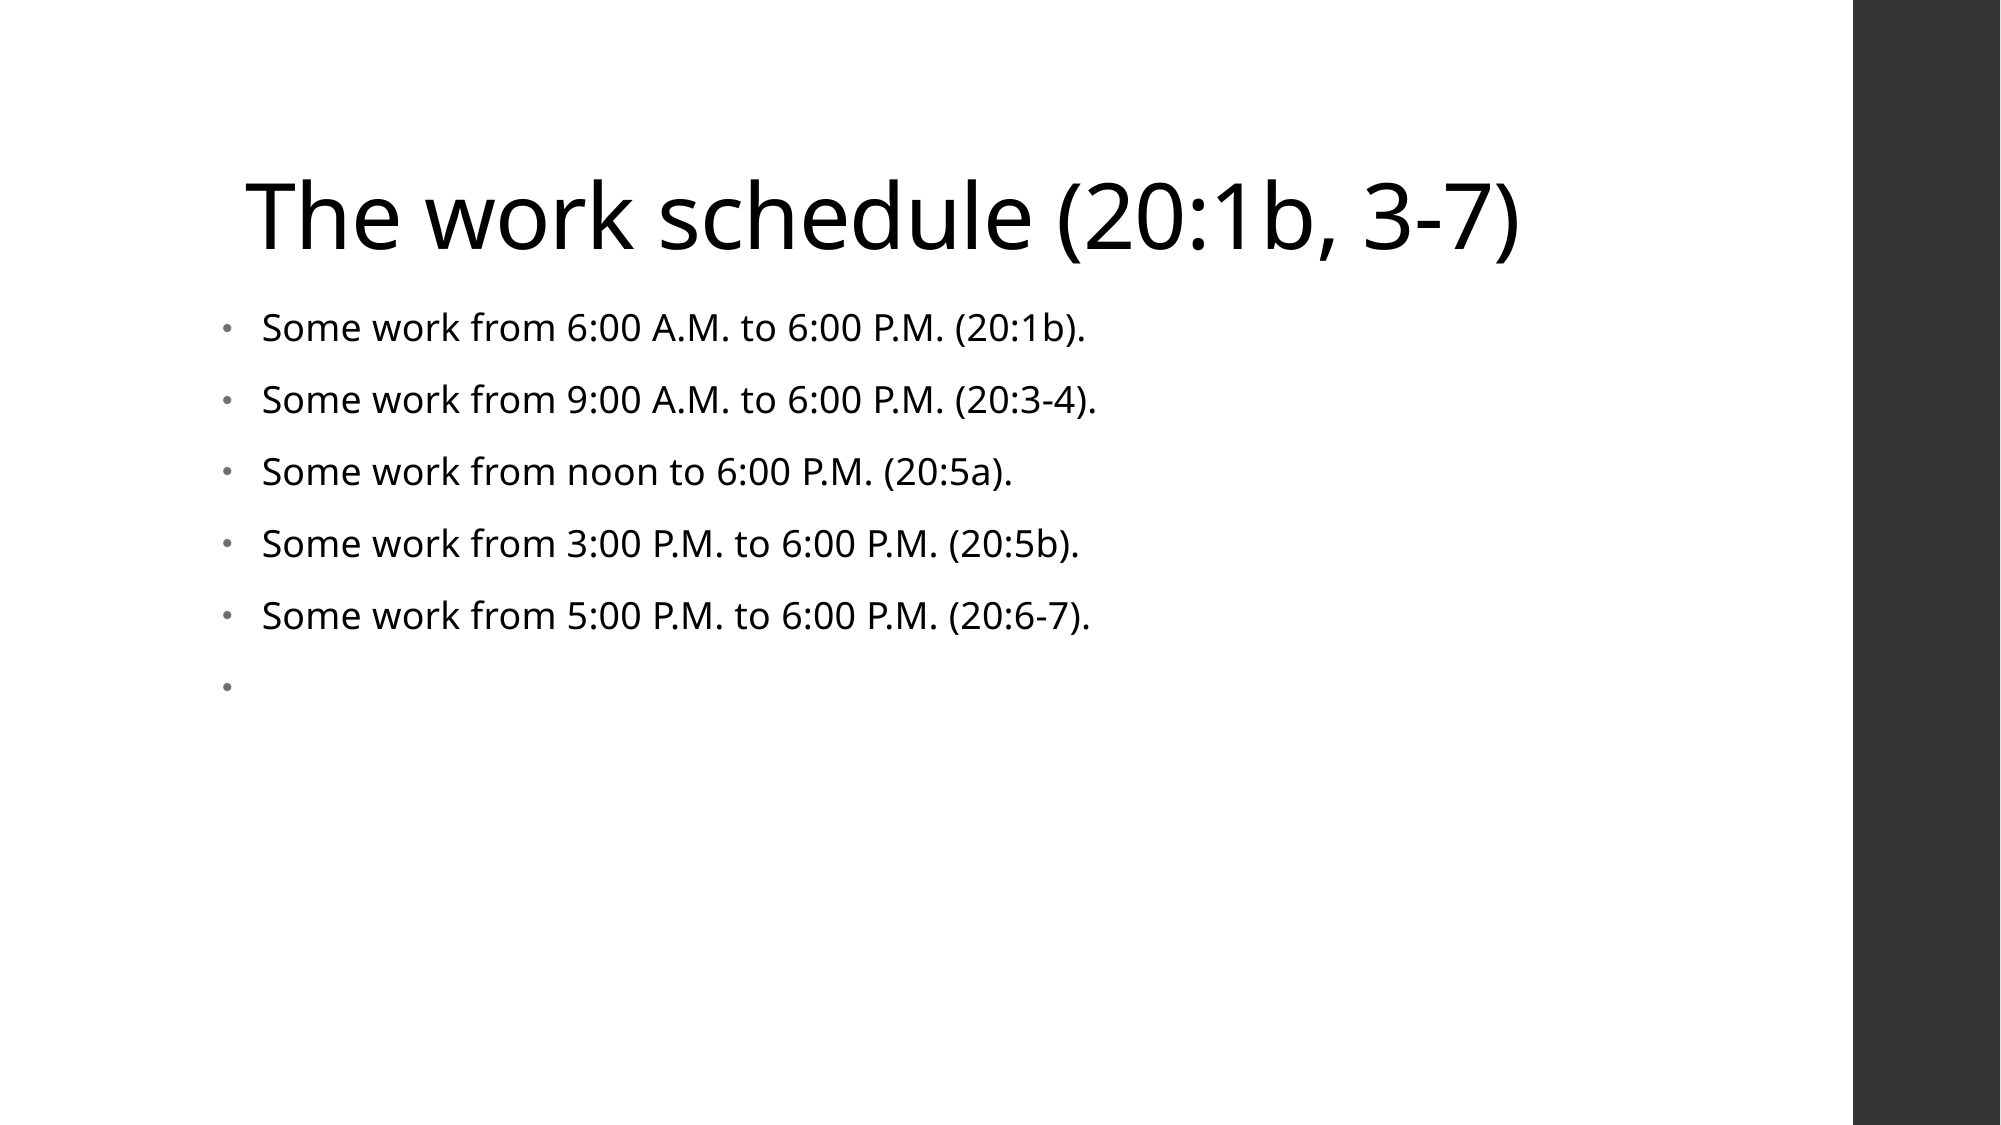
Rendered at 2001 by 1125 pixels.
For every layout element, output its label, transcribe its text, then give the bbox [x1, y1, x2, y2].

list Some work from 6:00 A.M. to 6:00 P.M. (20:1b). Some work from 9:00 A.M. to 6:00 P.M. (20:3-4). Some work from noon to 6:00 P.M. (20:5a). Some work from 3:00 P.M. to 6:00 P.M. (20:5b). Some work from 5:00 P.M. to 6:00 P.M. (20:6-7). [206, 299, 1617, 1014]
title The work schedule (20:1b, 3-7) [206, 60, 1797, 278]
